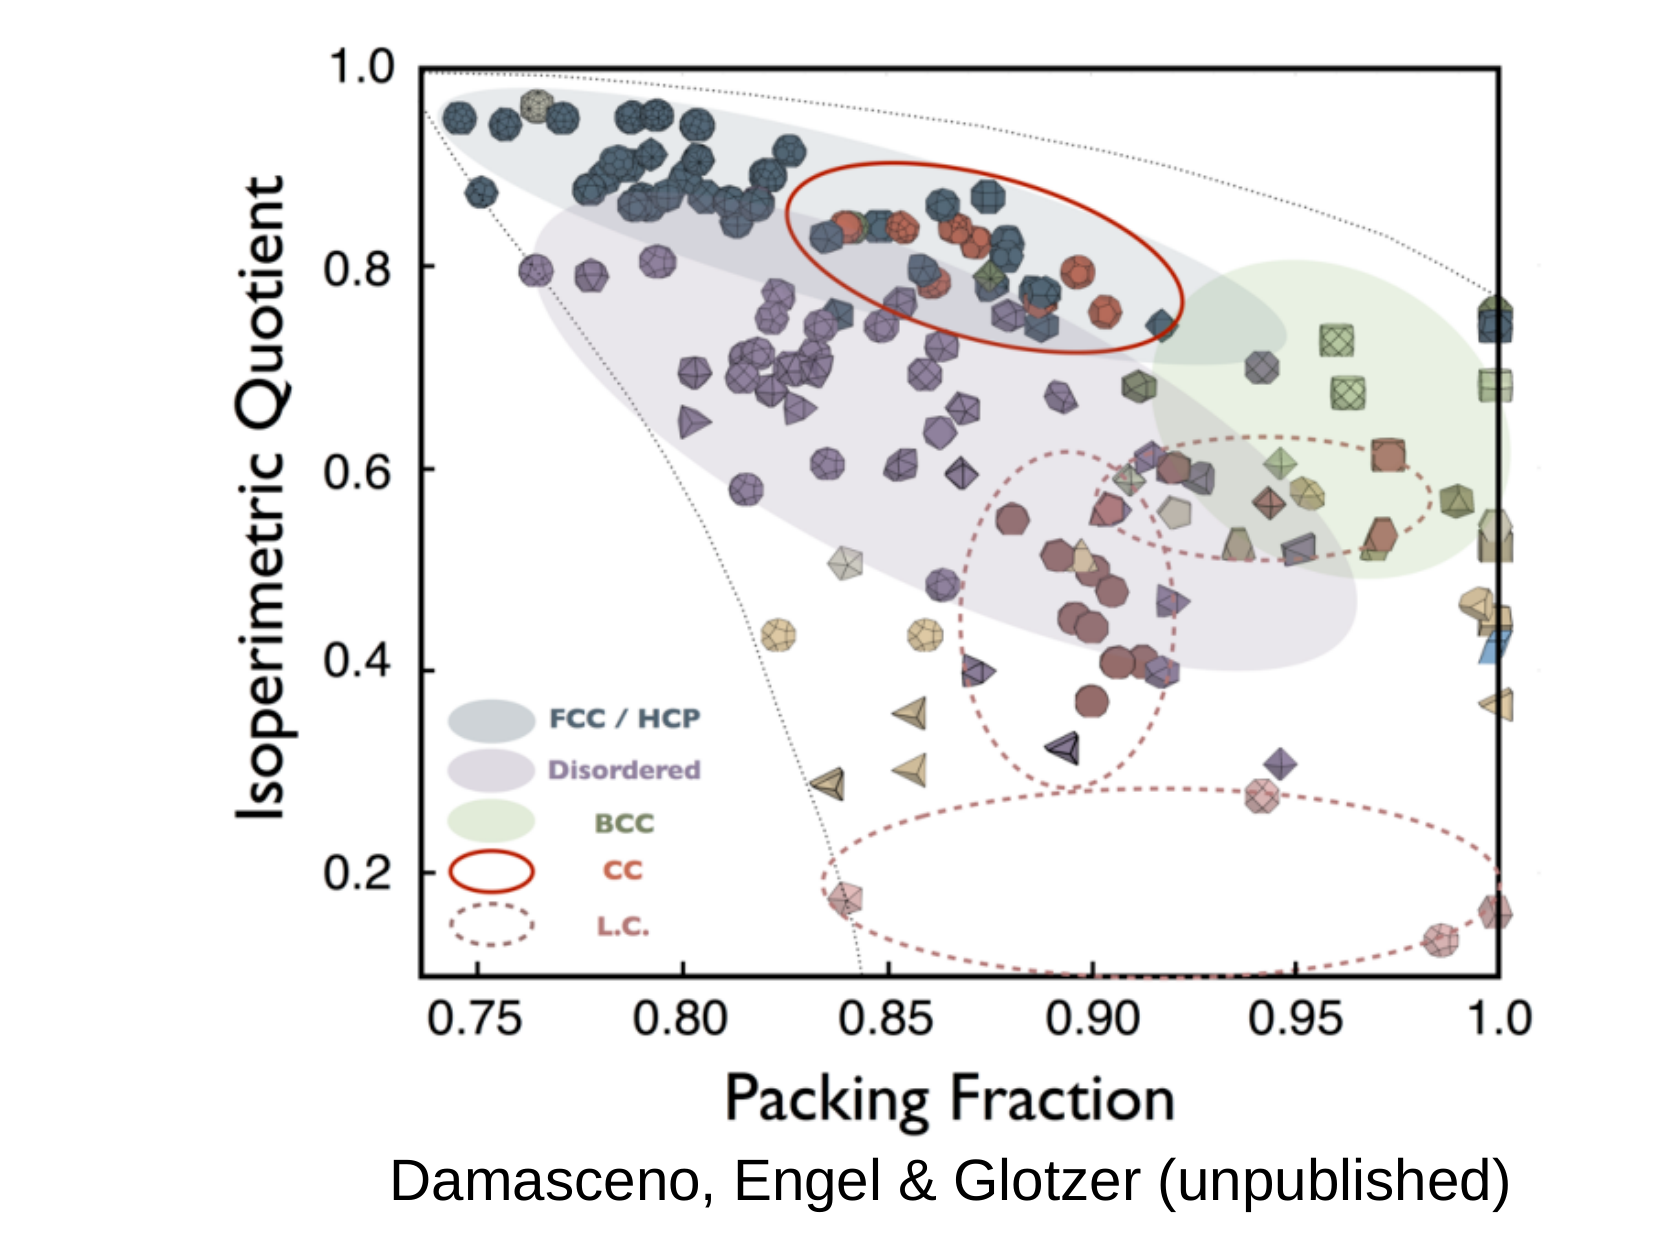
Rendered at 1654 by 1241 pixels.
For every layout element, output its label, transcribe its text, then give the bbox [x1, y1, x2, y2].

picture [180, 11, 1576, 1175]
text_box Damasceno, Engel & Glotzer (unpublished) [375, 1140, 1621, 1220]
